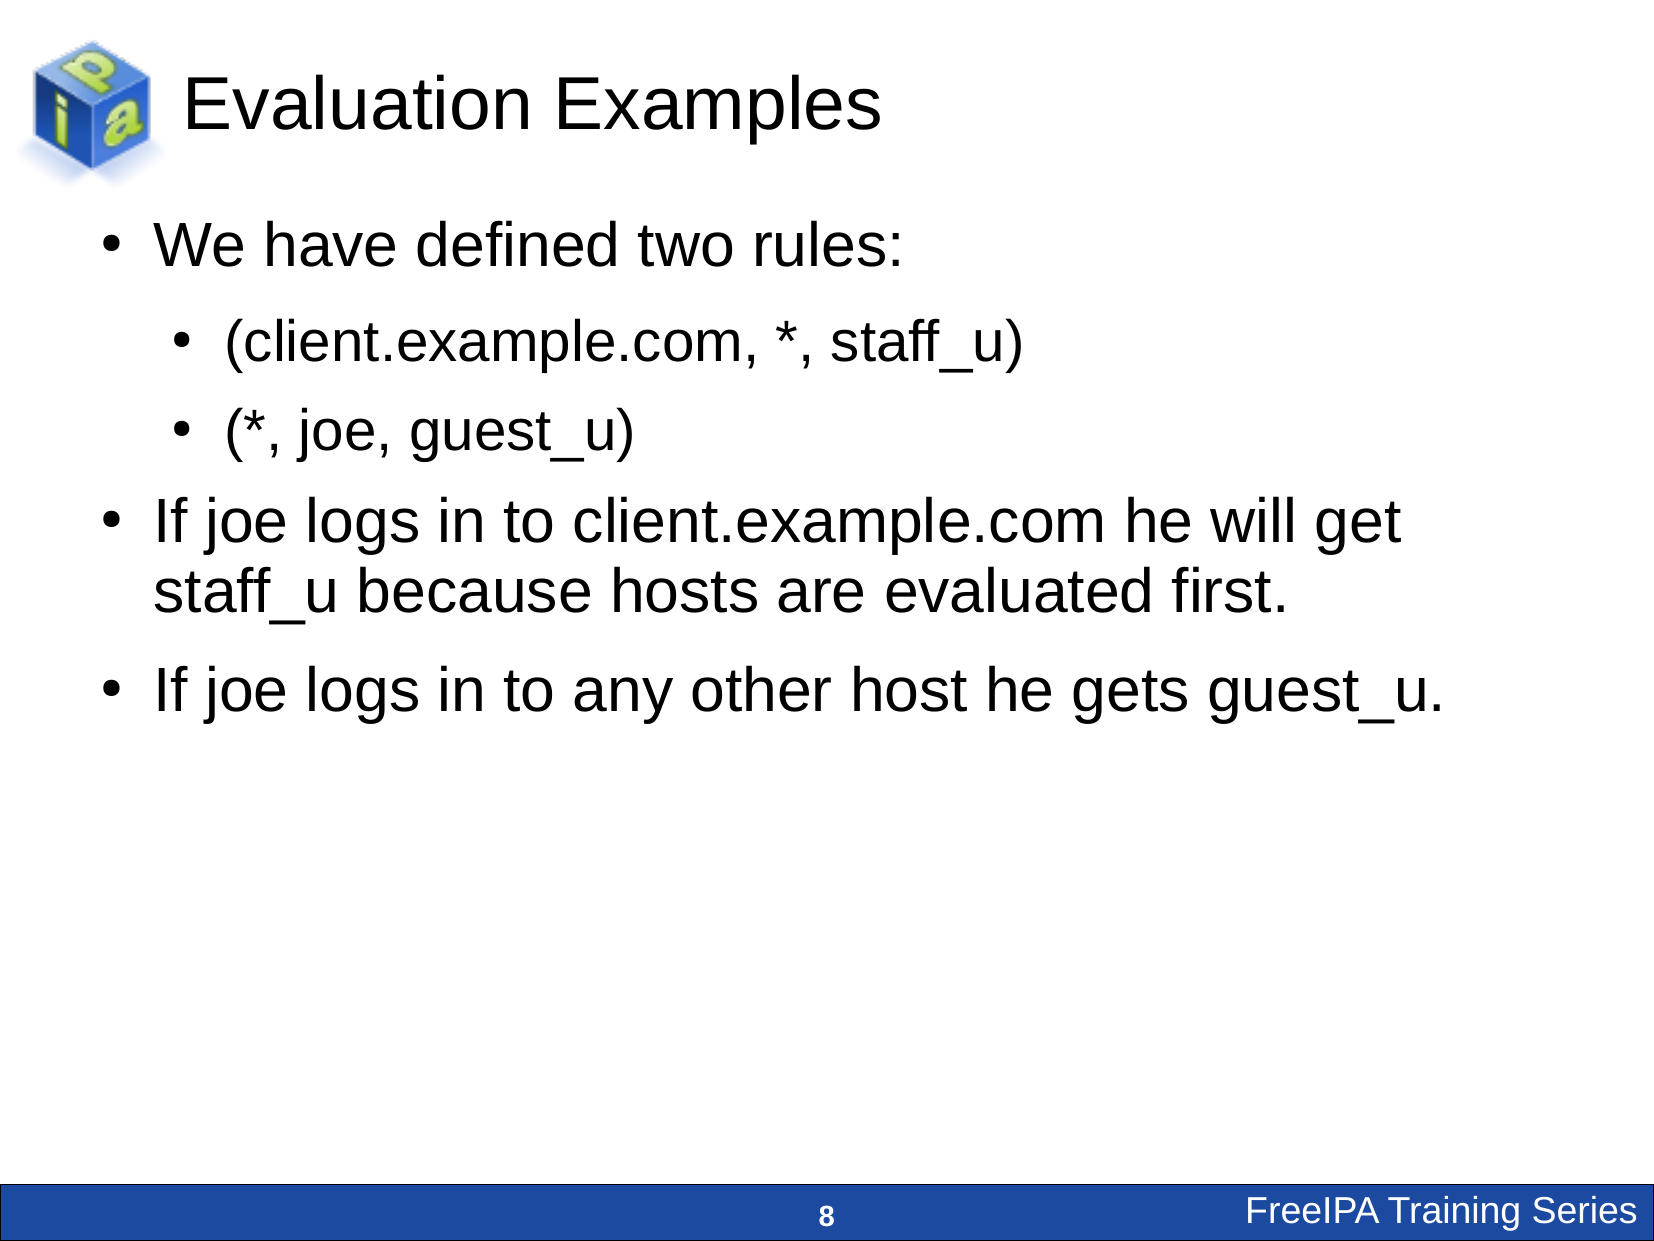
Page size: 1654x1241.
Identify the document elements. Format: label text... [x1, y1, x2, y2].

list We have defined two rules: (client.example.com, *, staff_u) (*, joe, guest_u) If joe logs in to client.example.com he will get staff_u because hosts are evaluated first. If joe logs in to any other host he gets guest_u. [82, 209, 1571, 930]
title Evaluation Examples [182, 31, 1579, 177]
picture [17, 34, 165, 193]
